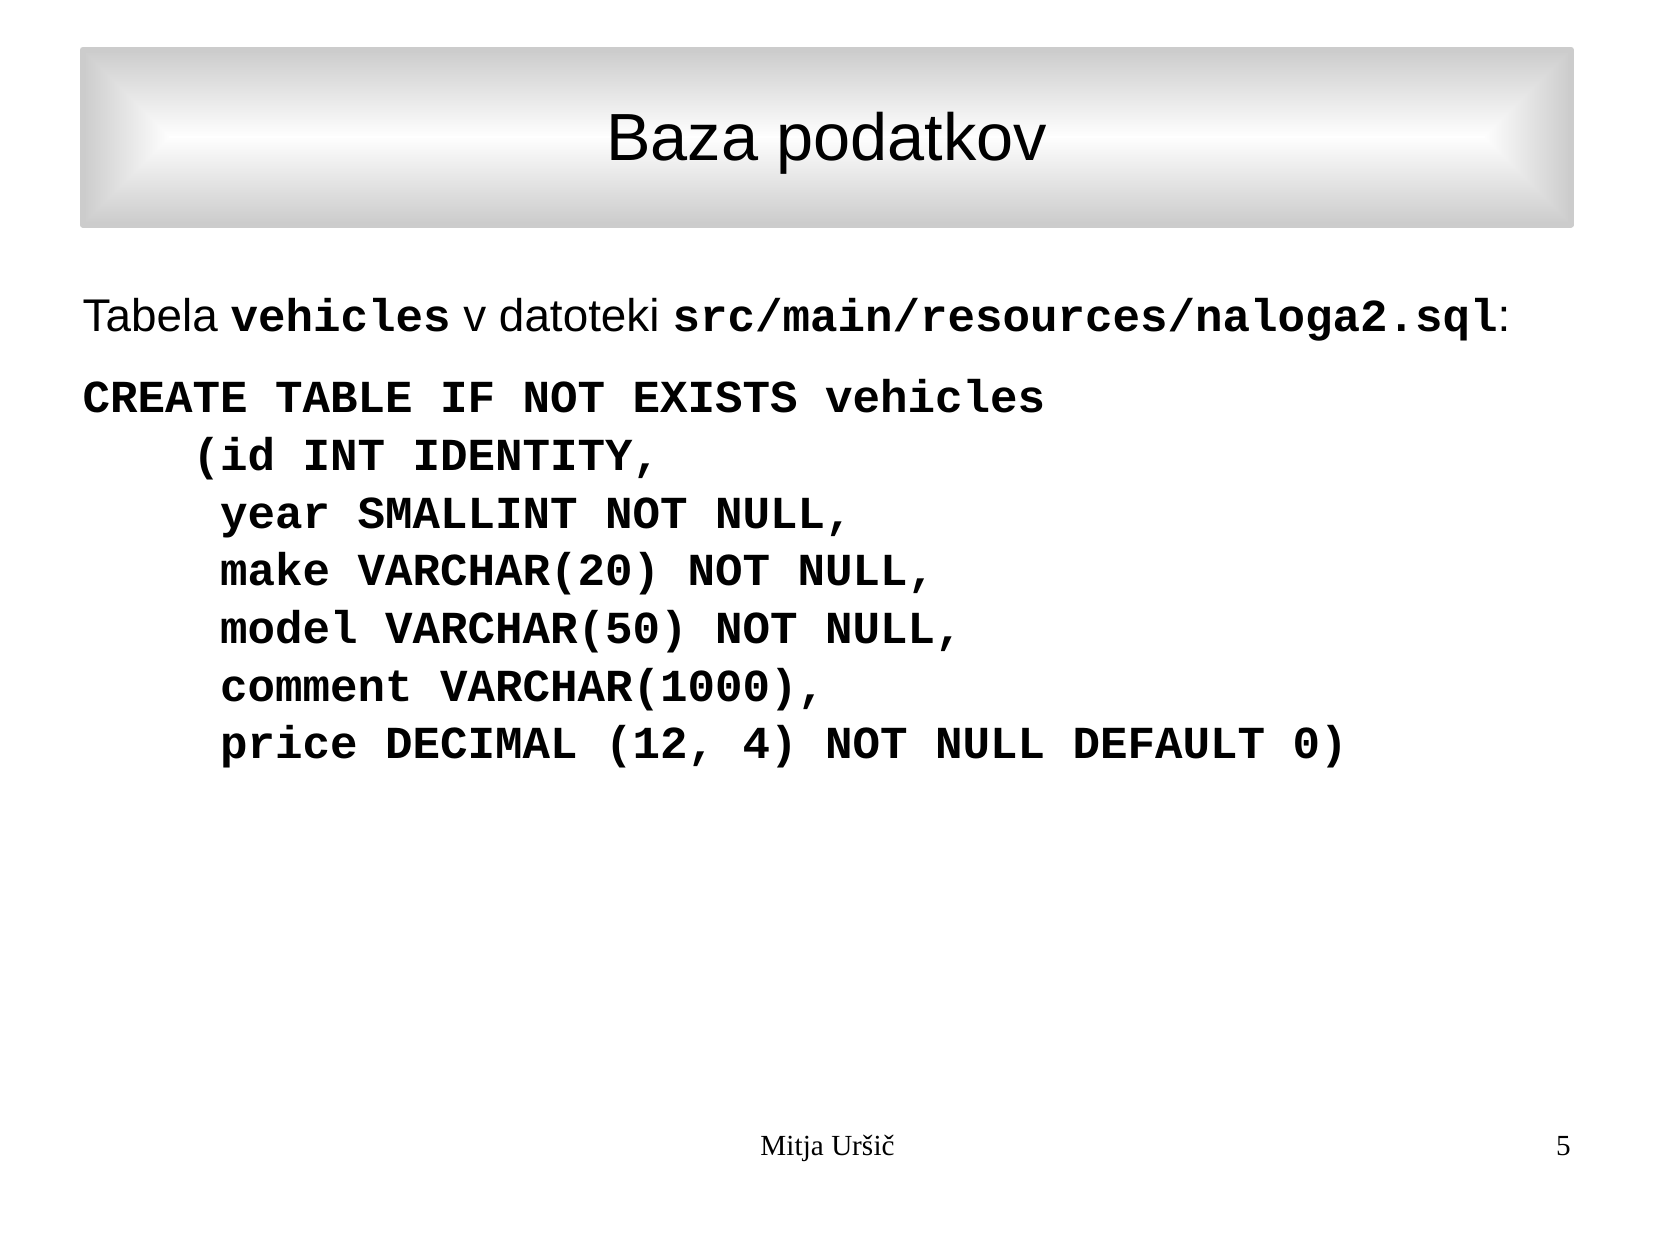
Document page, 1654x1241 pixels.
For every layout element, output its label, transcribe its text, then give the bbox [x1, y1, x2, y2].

title Baza podatkov [82, 49, 1571, 225]
list Tabela vehicles v datoteki src/main/resources/naloga2.sql: CREATE TABLE IF NOT EXISTS vehicles (id INT IDENTITY, year SMALLINT NOT NULL, make VARCHAR(20) NOT NULL, model VARCHAR(50) NOT NULL, comment VARCHAR(1000), price DECIMAL (12, 4) NOT NULL DEFAULT 0) [82, 290, 1571, 1010]
